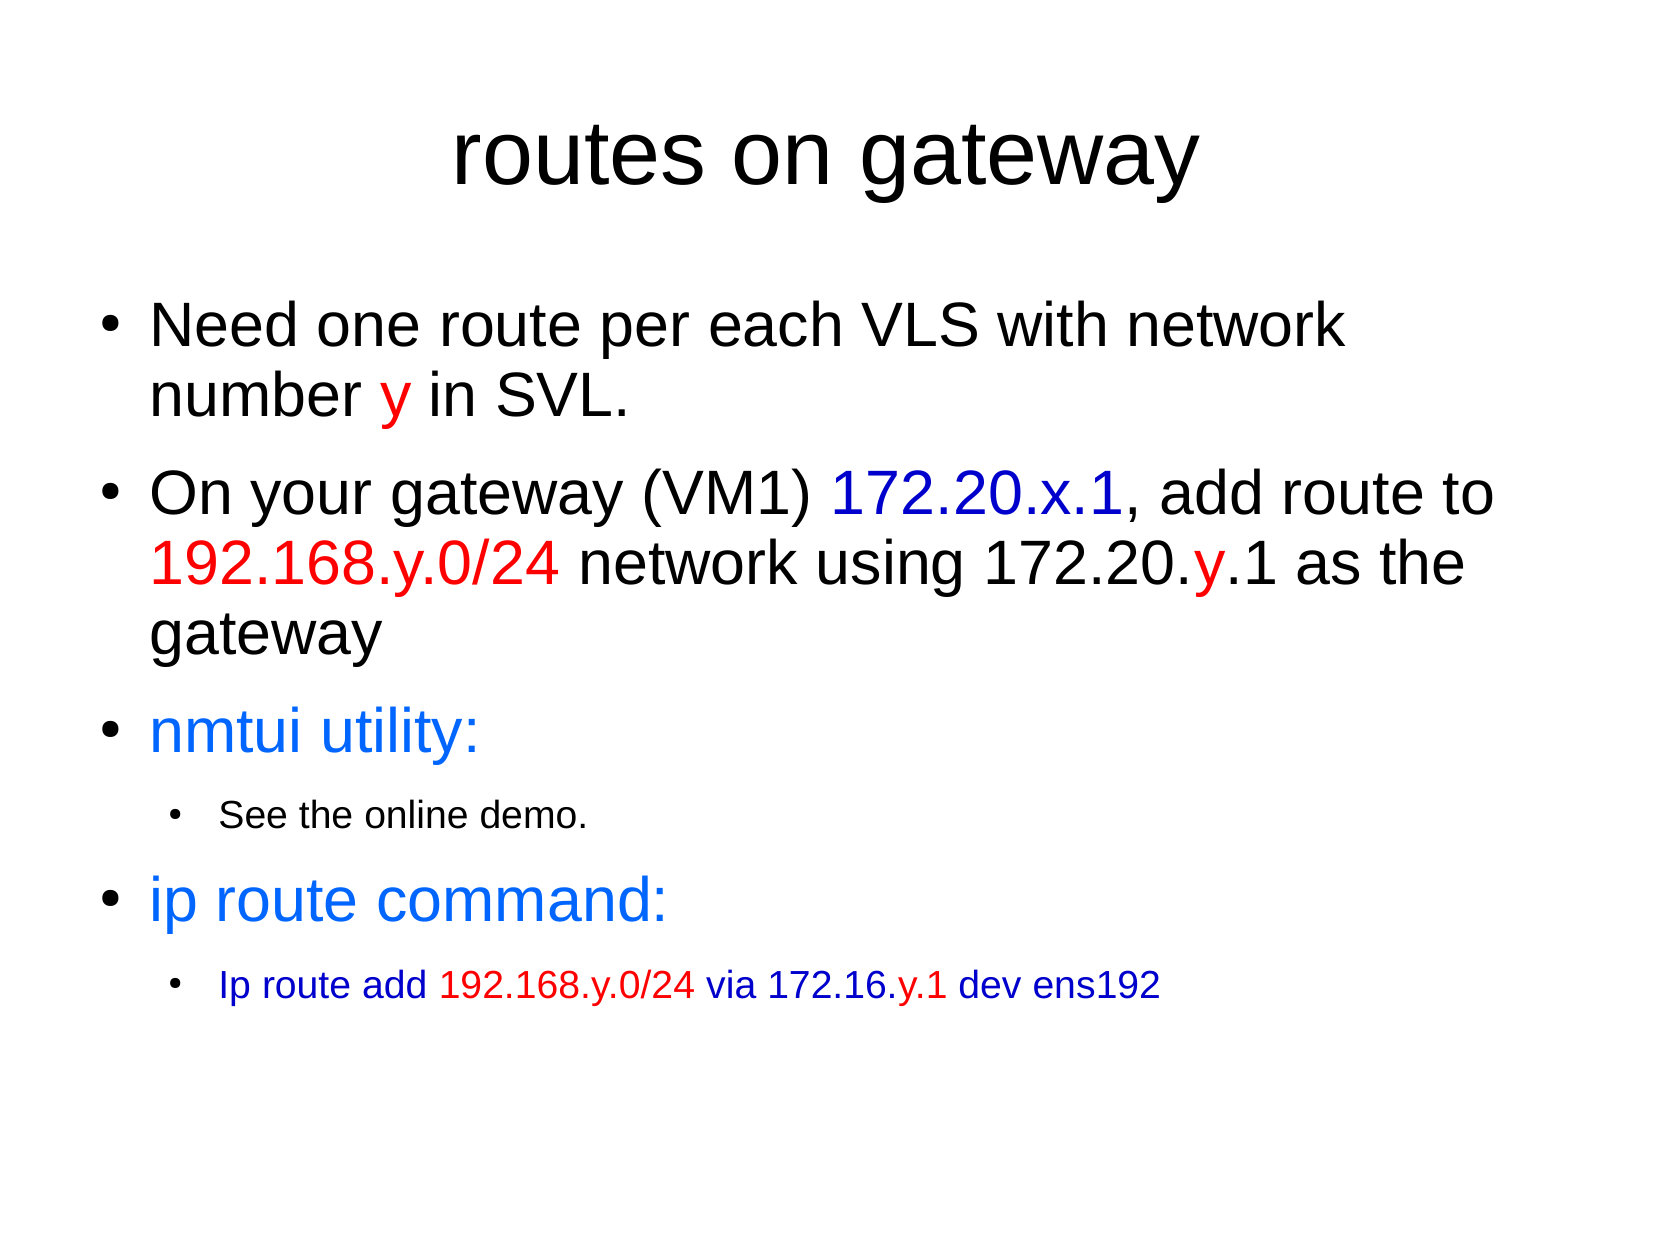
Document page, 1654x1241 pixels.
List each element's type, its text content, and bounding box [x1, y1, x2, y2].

list Need one route per each VLS with network number y in SVL. On your gateway (VM1) 172.20.x.1, add route to 192.168.y.0/24 network using 172.20.y.1 as the gateway nmtui utility: See the online demo. ip route command: Ip route add 192.168.y.0/24 via 172.16.y.1 dev ens192 [82, 290, 1571, 1010]
title routes on gateway [82, 49, 1571, 257]
